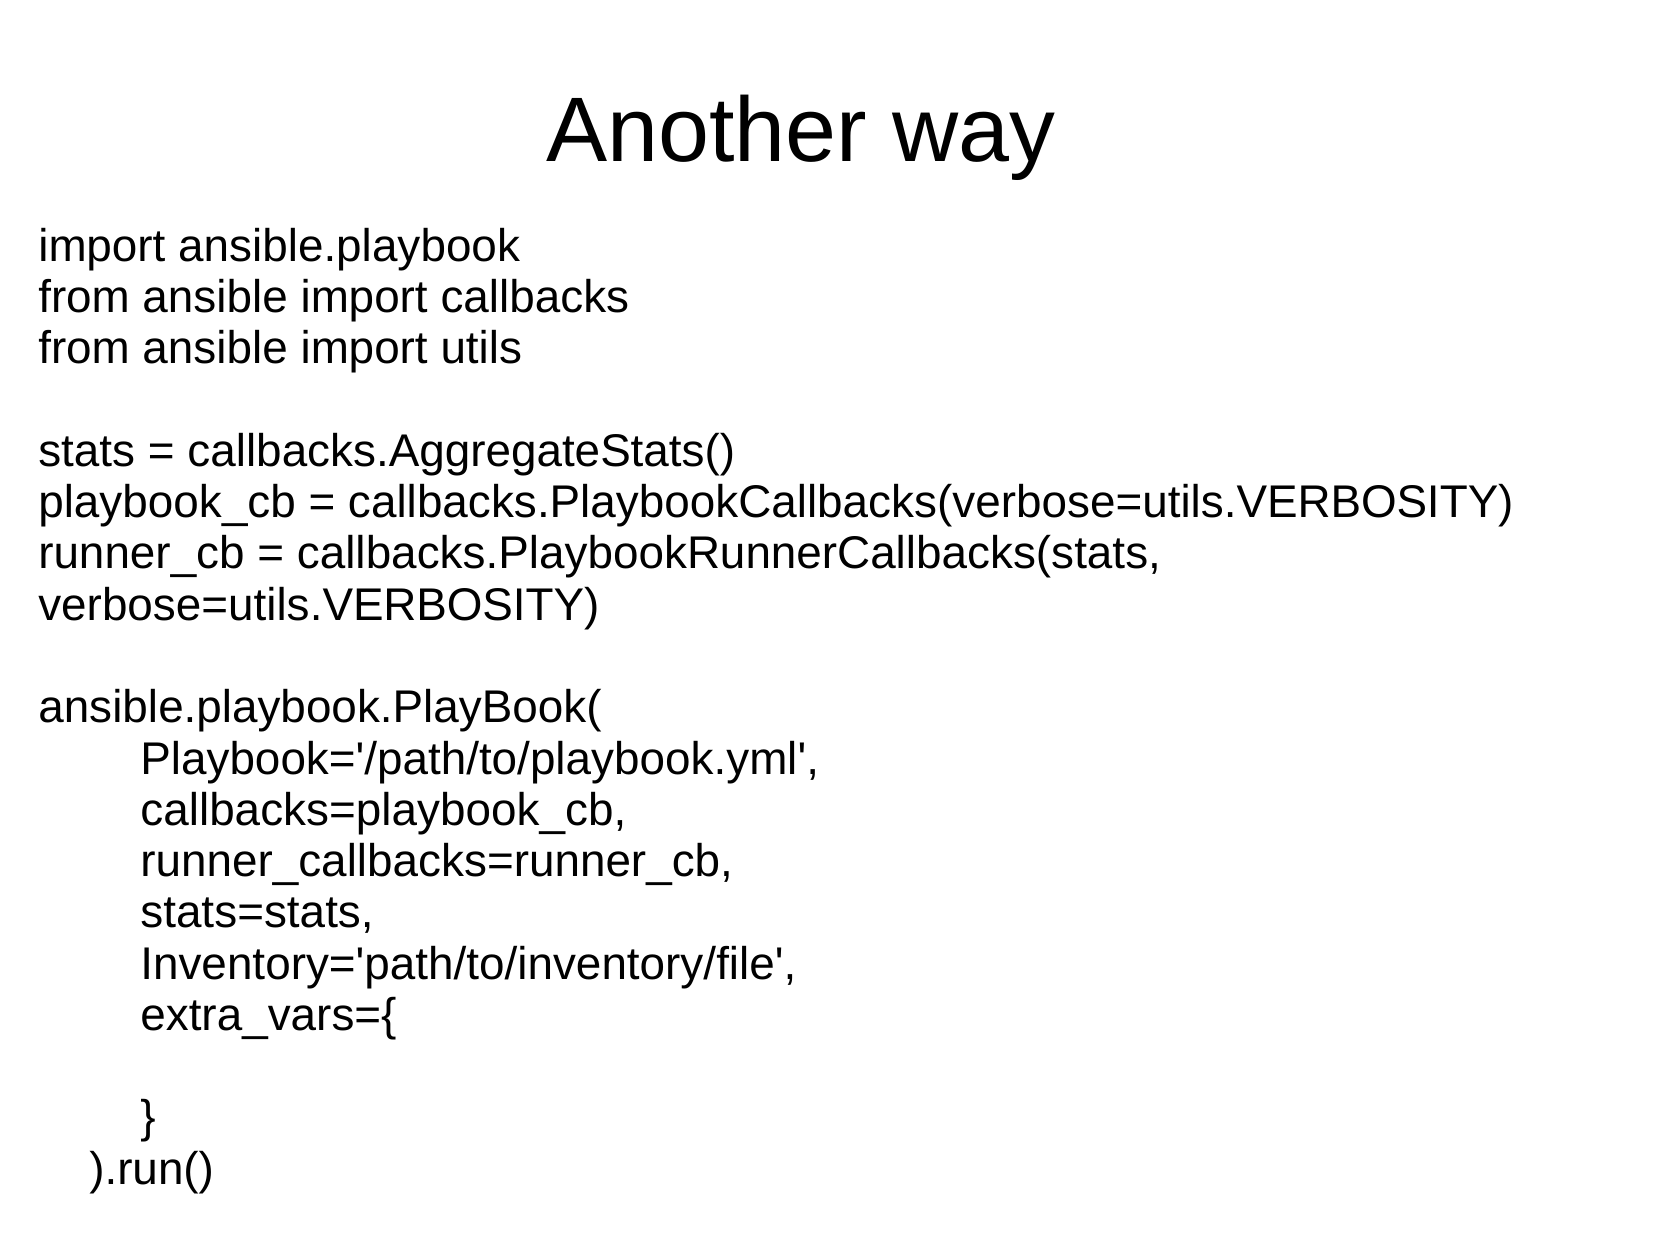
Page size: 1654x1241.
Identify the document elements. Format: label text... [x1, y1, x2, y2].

text_box import ansible.playbook from ansible import callbacks from ansible import utils stats = callbacks.AggregateStats() playbook_cb = callbacks.PlaybookCallbacks(verbose=utils.VERBOSITY) runner_cb = callbacks.PlaybookRunnerCallbacks(stats, verbose=utils.VERBOSITY) ansible.playbook.PlayBook( Playbook='/path/to/playbook.yml', callbacks=playbook_cb, runner_callbacks=runner_cb, stats=stats, Inventory='path/to/inventory/file', extra_vars={ } ).run() [23, 212, 1630, 1205]
text_box Another way [531, 70, 1171, 189]
